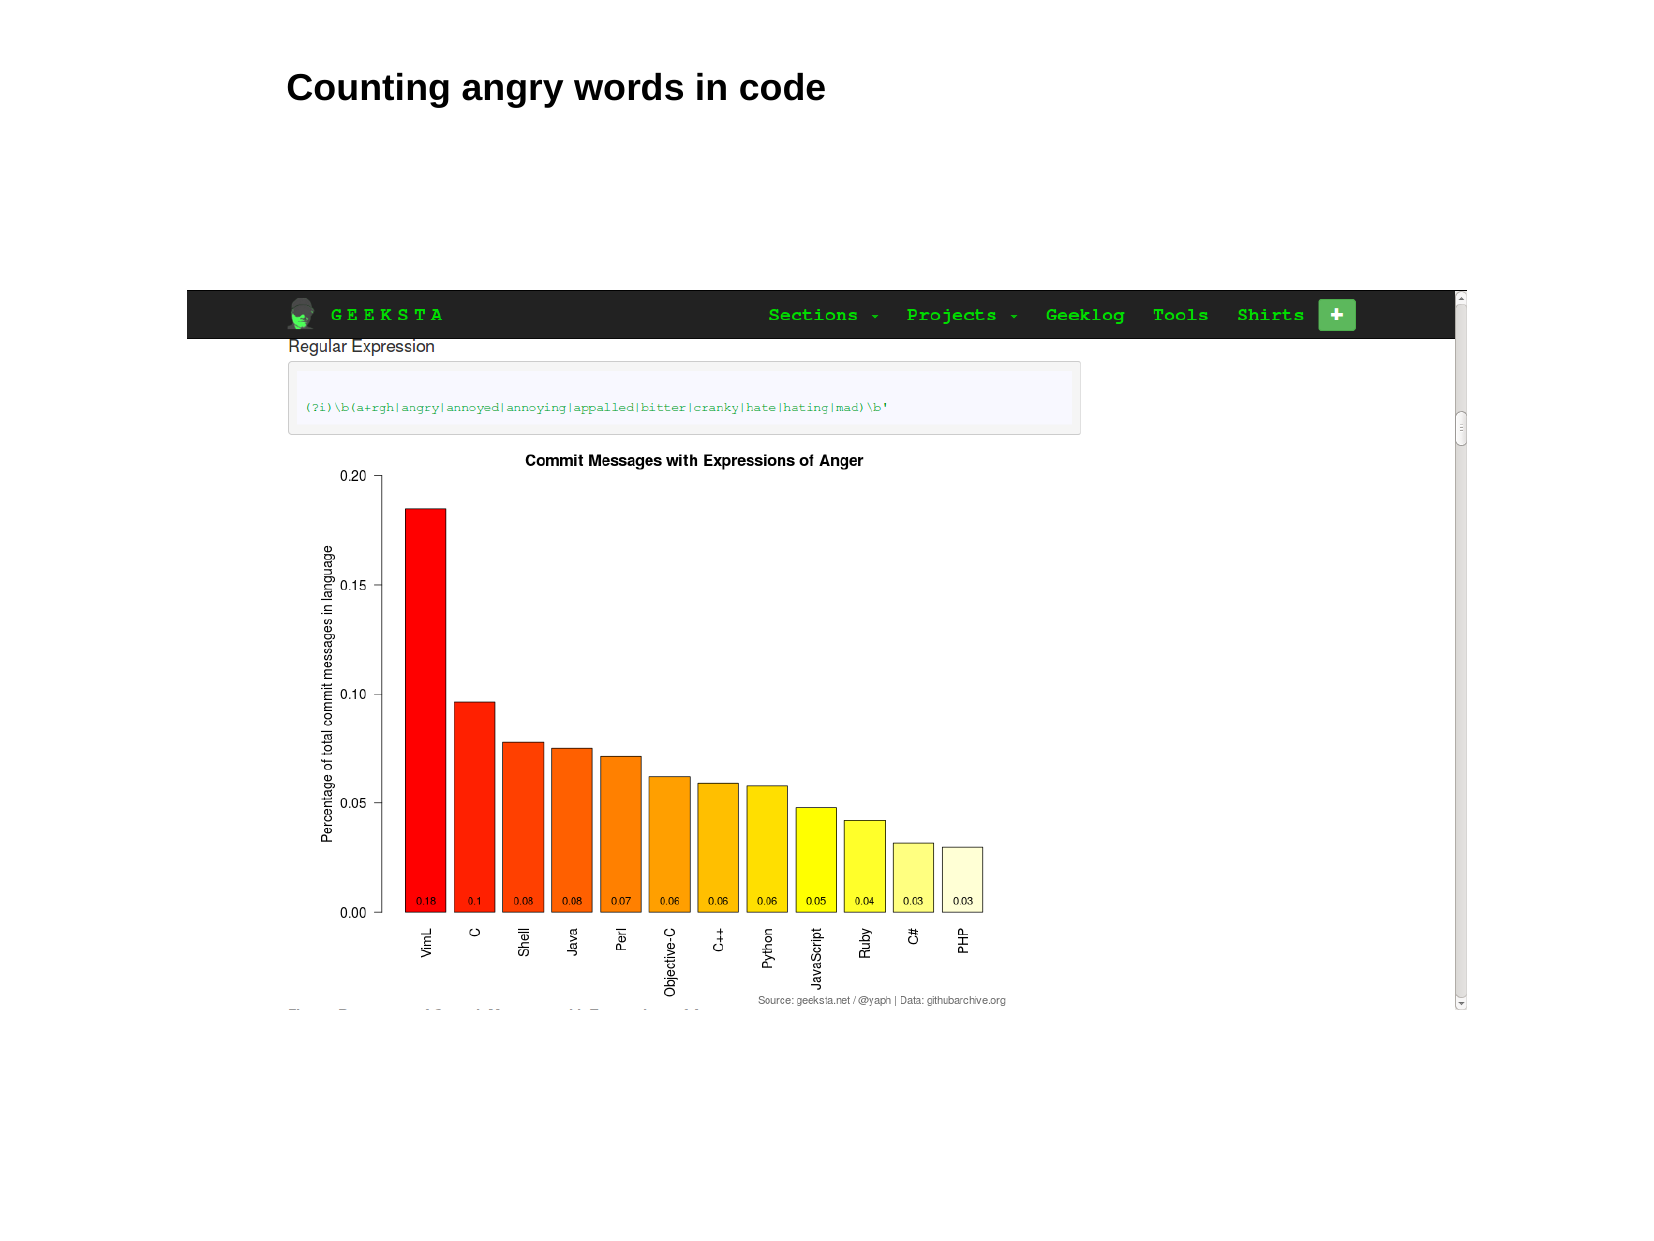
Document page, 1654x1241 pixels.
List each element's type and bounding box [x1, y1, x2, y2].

picture [187, 290, 1467, 1010]
title [82, 49, 1571, 257]
